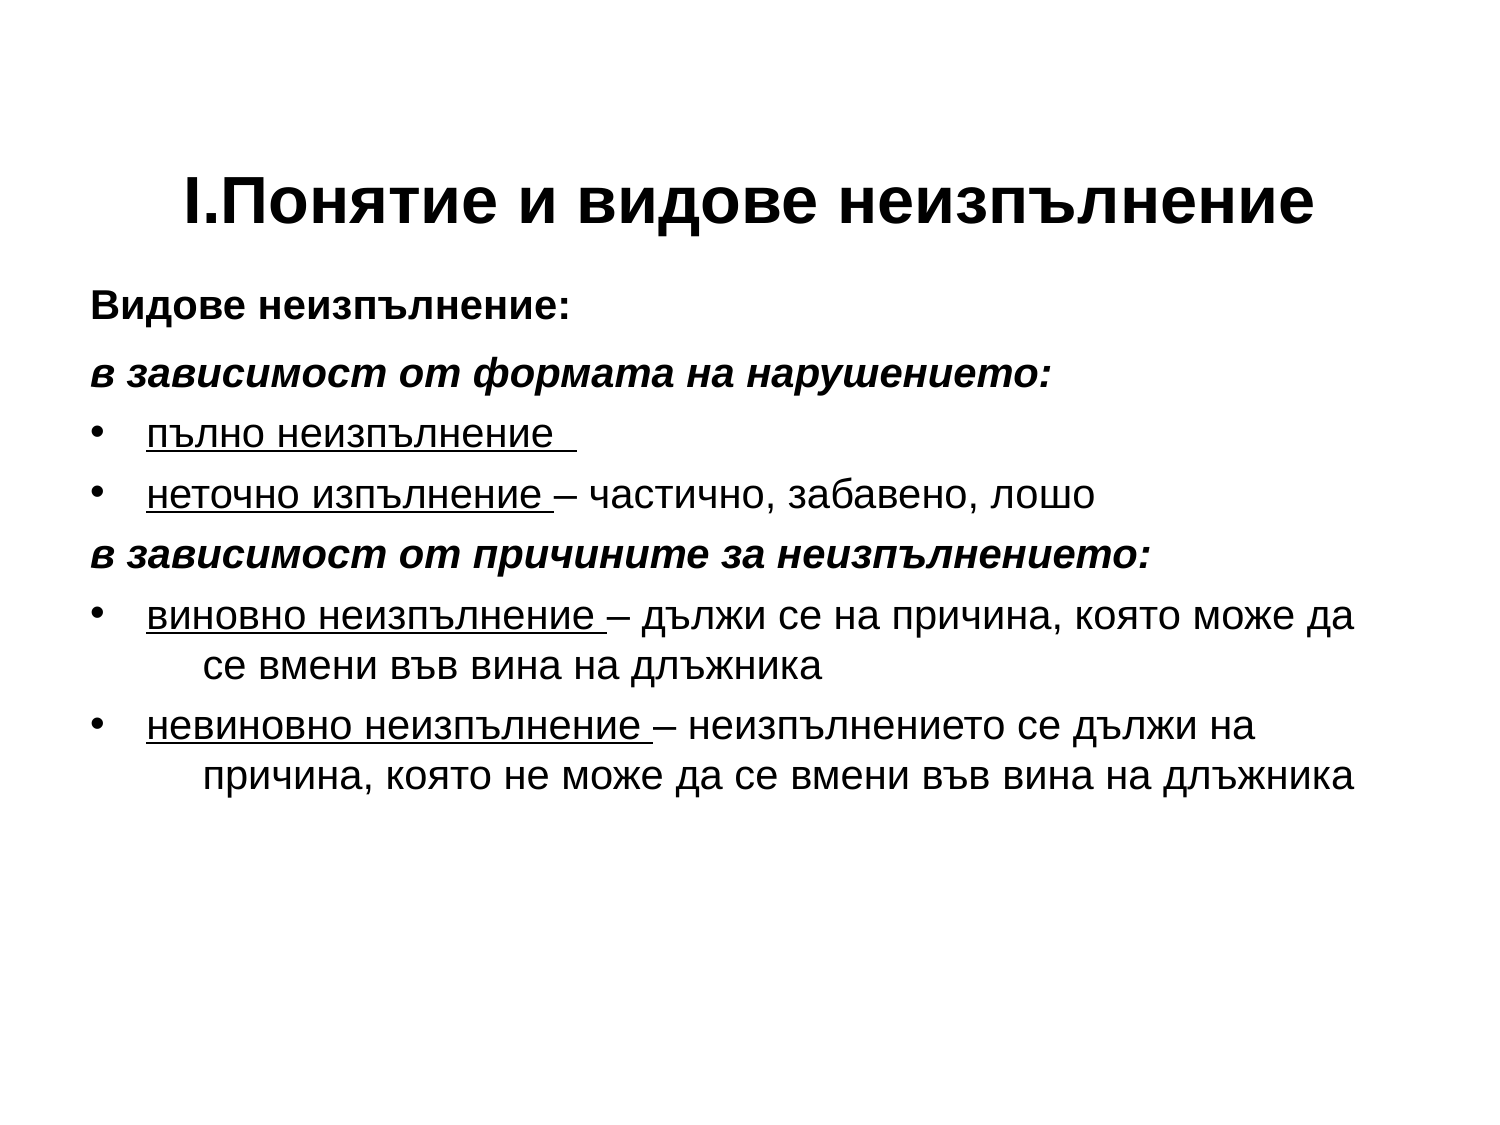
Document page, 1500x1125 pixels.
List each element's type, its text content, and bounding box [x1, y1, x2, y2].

title I.Понятие и видове неизпълнение [75, 45, 1426, 233]
list Видове неизпълнение: в зависимост от формата на нарушението: пълно неизпълнение неточно изпълнение – частично, забавено, лошо в зависимост от причините за неизпълнението: виновно неизпълнение – дължи се на причина, която може да се вмени във вина на длъжника невиновно неизпълнение – неизпълнението се дължи на причина, която не може да се вмени във вина на длъжника [75, 262, 1426, 1005]
